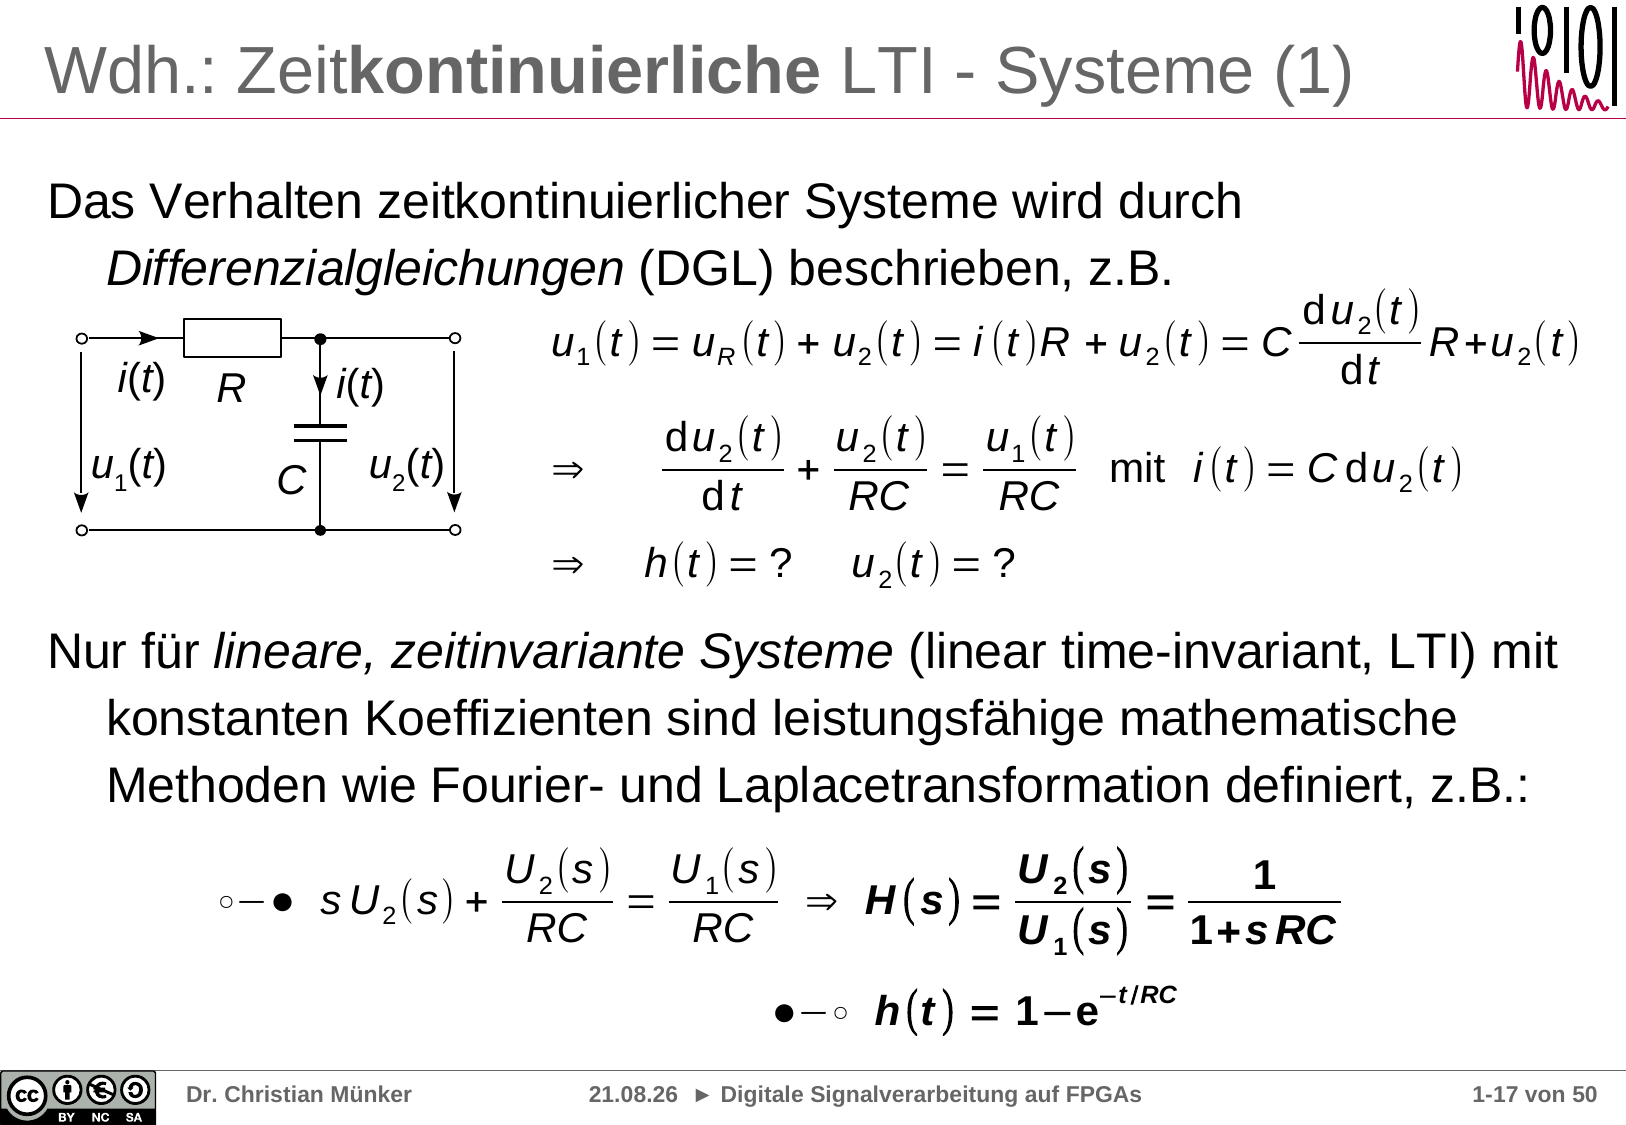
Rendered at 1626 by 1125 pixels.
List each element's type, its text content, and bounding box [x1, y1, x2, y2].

text_box [449, 333, 461, 344]
text_box R [216, 364, 289, 414]
text_box [76, 333, 88, 344]
text_box i(t) [117, 354, 167, 406]
text_box [449, 524, 461, 535]
text_box C [276, 457, 331, 504]
text_box i(t) [336, 360, 386, 412]
picture [1512, 0, 1624, 114]
text_box [315, 339, 326, 345]
text_box u1(t) [90, 440, 168, 498]
list Das Verhalten zeitkontinuierlicher Systeme wird durch Differenzialgleichungen (DGL) beschrieben, z.B. Nur für lineare, zeitinvariante Systeme (linear time-invariant, LTI) mit konstanten Koeffizienten sind leistungsfähige mathematische Methoden wie Fourier- und Laplacetransformation definiert, z.B.: [47, 162, 1583, 804]
chart [211, 844, 1350, 1036]
text_box u2(t) [368, 440, 446, 498]
text_box [315, 531, 325, 535]
text_box [315, 525, 325, 529]
title Wdh.: Zeitkontinuierliche LTI - Systeme (1) [44, 10, 1371, 137]
text_box [184, 318, 282, 357]
text_box [76, 525, 88, 536]
chart [544, 287, 1588, 595]
